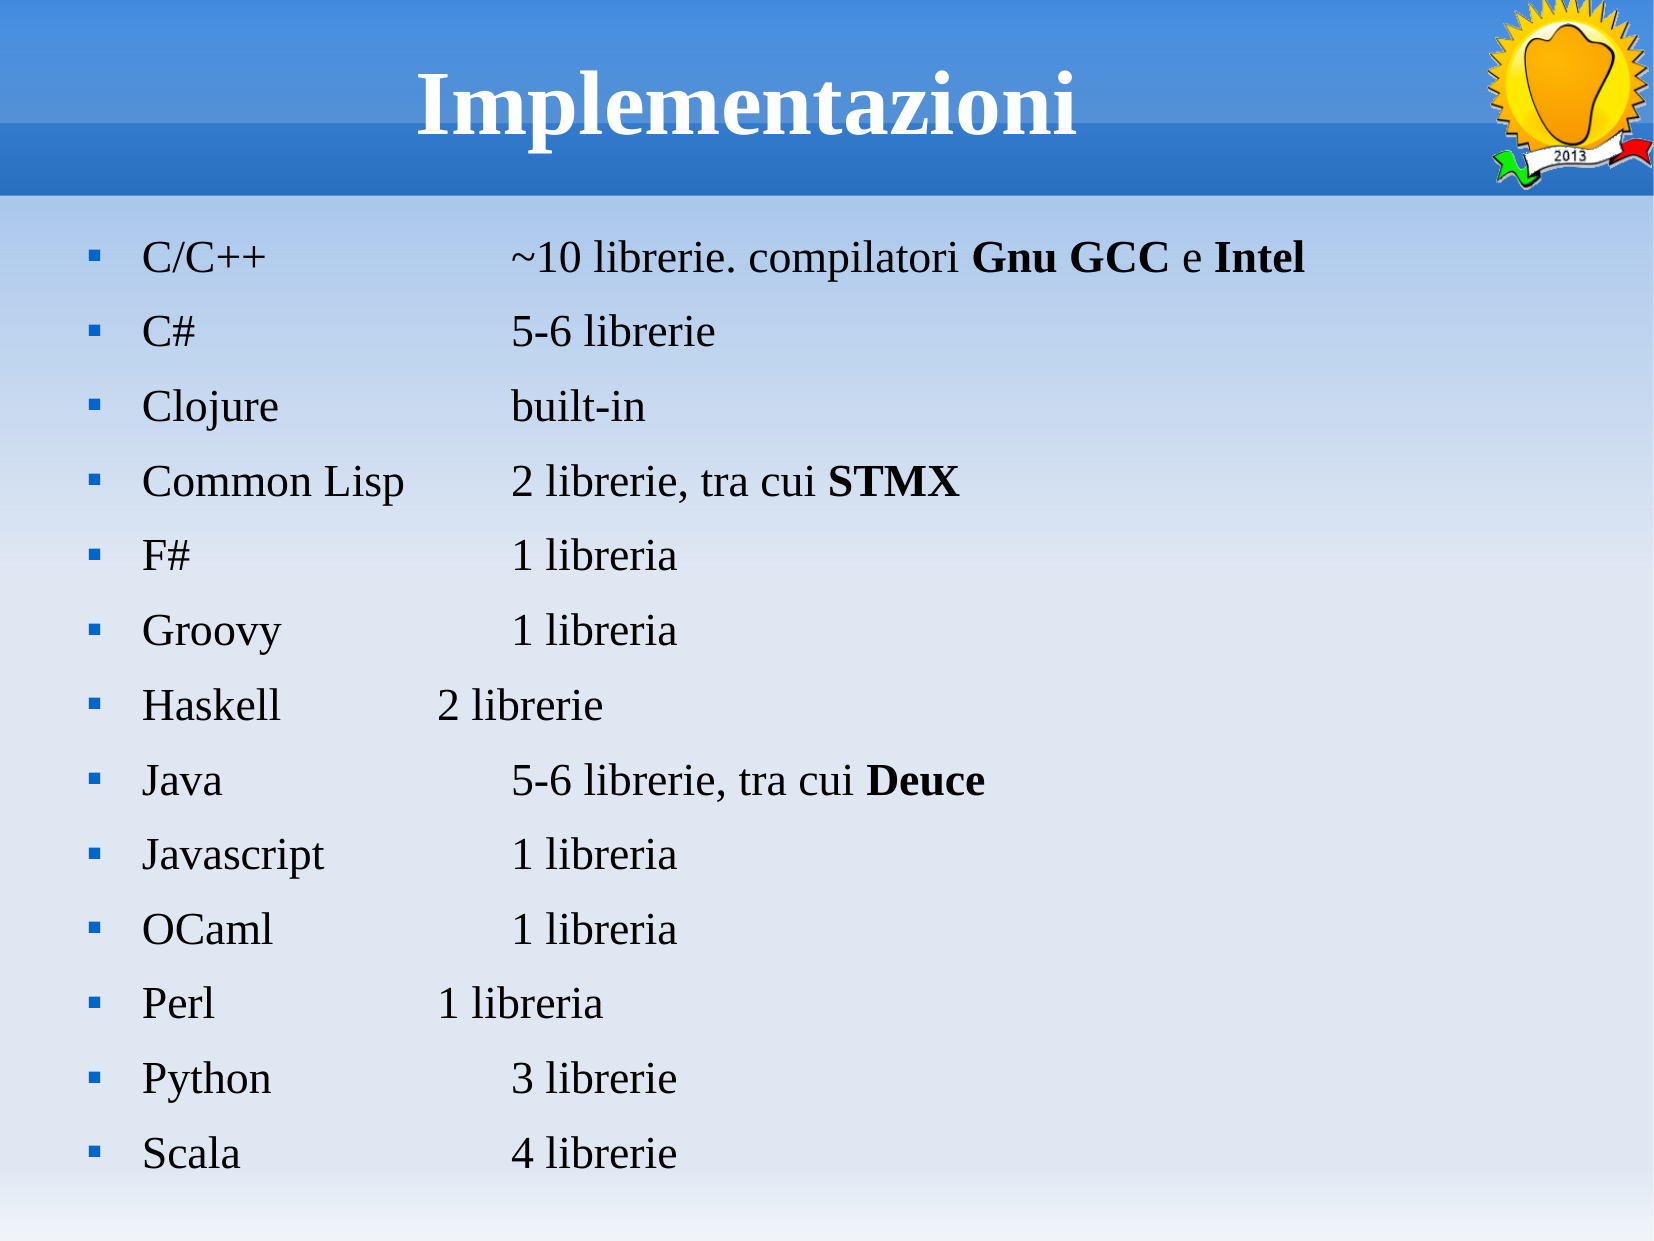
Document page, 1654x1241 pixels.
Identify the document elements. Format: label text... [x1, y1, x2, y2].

title Implementazioni [76, 7, 1418, 200]
picture [0, 0, 1654, 1241]
list C/C++ ~10 librerie. compilatori Gnu GCC e Intel C# 5-6 librerie Clojure built-in Common Lisp 2 librerie, tra cui STMX F# 1 libreria Groovy 1 libreria Haskell 2 librerie Java 5-6 librerie, tra cui Deuce Javascript 1 libreria OCaml 1 libreria Perl 1 libreria Python 3 librerie Scala 4 librerie [70, 231, 1560, 1179]
